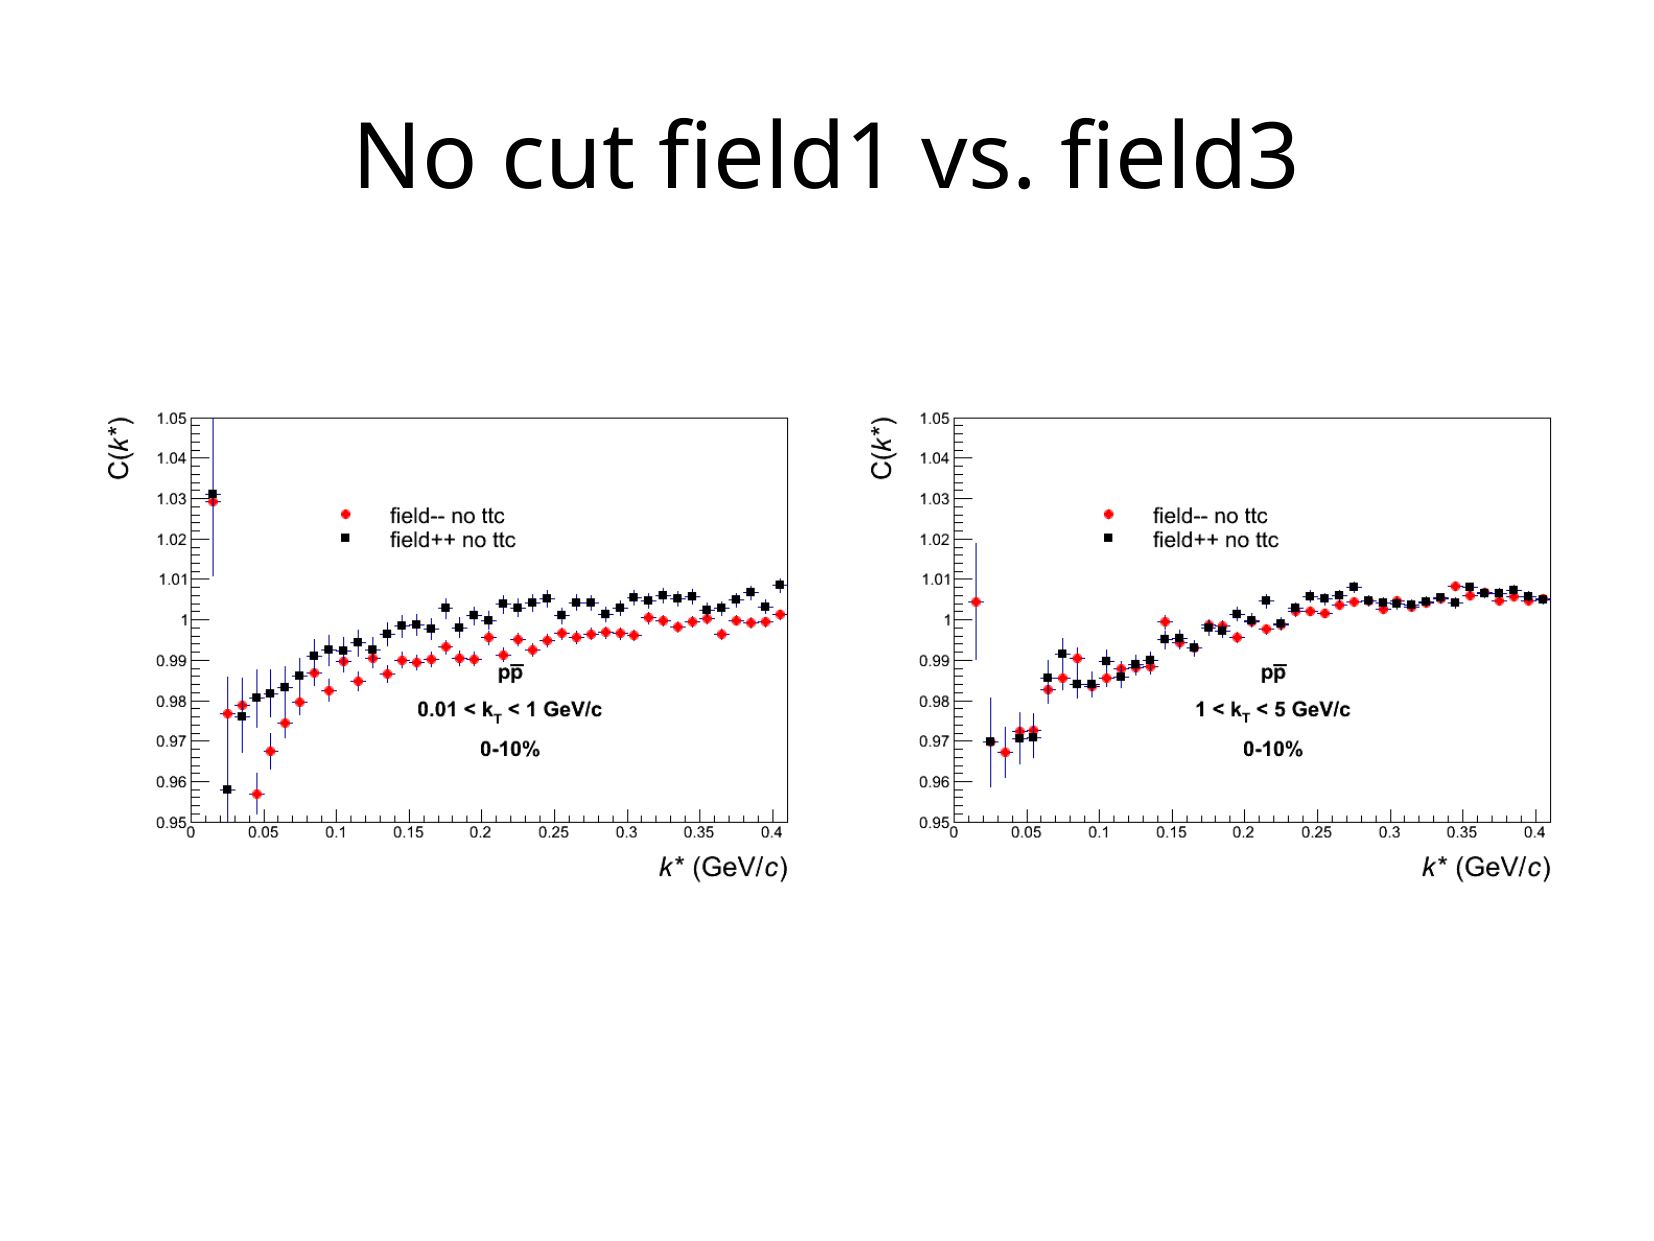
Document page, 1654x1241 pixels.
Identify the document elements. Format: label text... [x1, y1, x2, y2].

picture [845, 403, 1572, 896]
title No cut field1 vs. field3 [82, 49, 1571, 257]
picture [82, 403, 809, 896]
